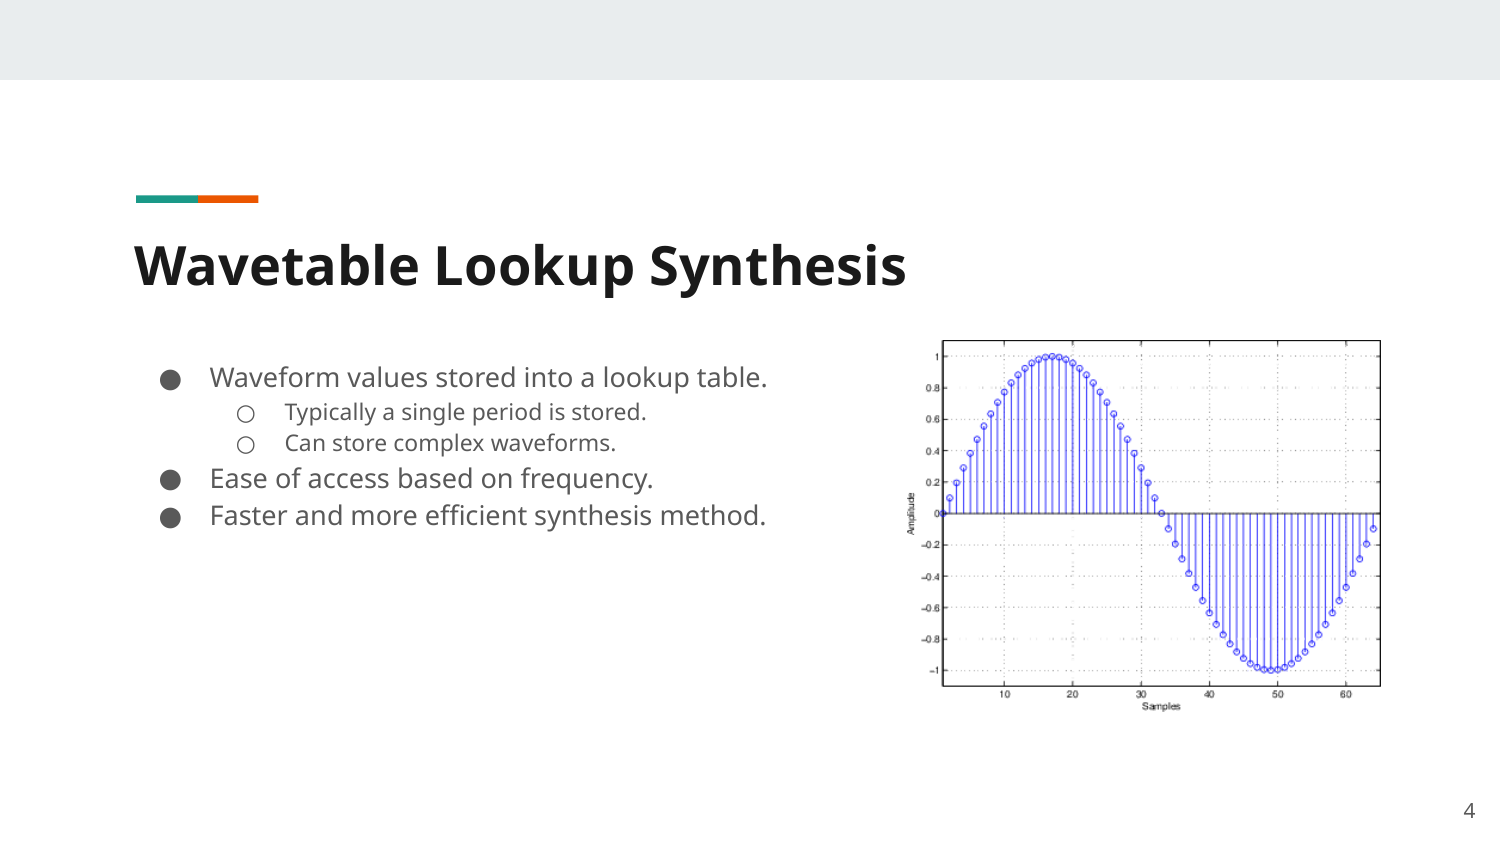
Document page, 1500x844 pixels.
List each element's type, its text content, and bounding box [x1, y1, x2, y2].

picture [907, 340, 1381, 712]
slide_number <number> [1400, 779, 1491, 844]
title Wavetable Lookup Synthesis [119, 216, 1381, 305]
list Waveform values stored into a lookup table. Typically a single period is stored. Can store complex waveforms. Ease of access based on frequency. Faster and more efficient synthesis method. [119, 341, 907, 712]
